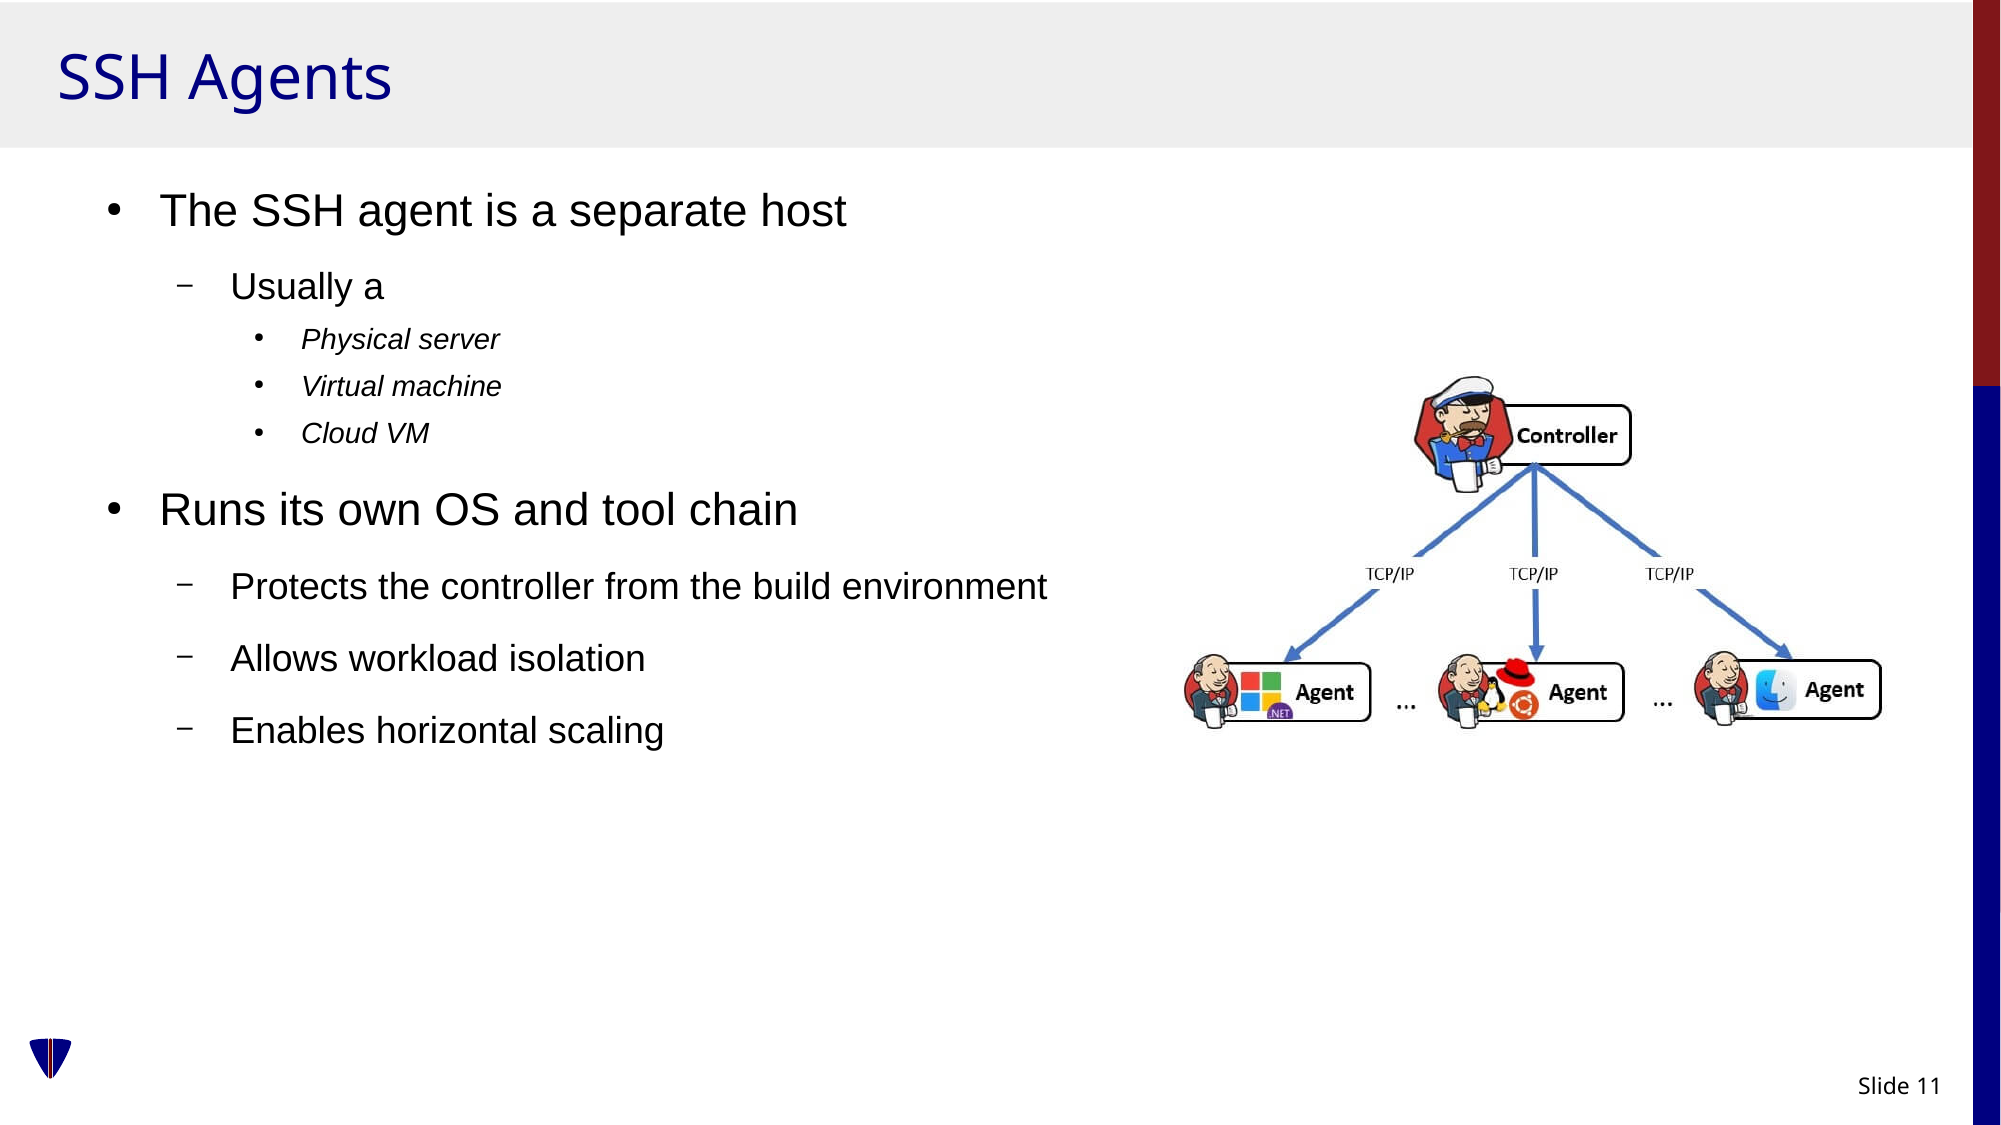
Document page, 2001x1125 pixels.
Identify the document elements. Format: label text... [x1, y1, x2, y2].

title SSH Agents [0, 2, 1973, 148]
picture [1122, 340, 1941, 798]
list The SSH agent is a separate host Usually a Physical server Virtual machine Cloud VM Runs its own OS and tool chain Protects the controller from the build environment Allows workload isolation Enables horizontal scaling [88, 177, 1123, 1034]
